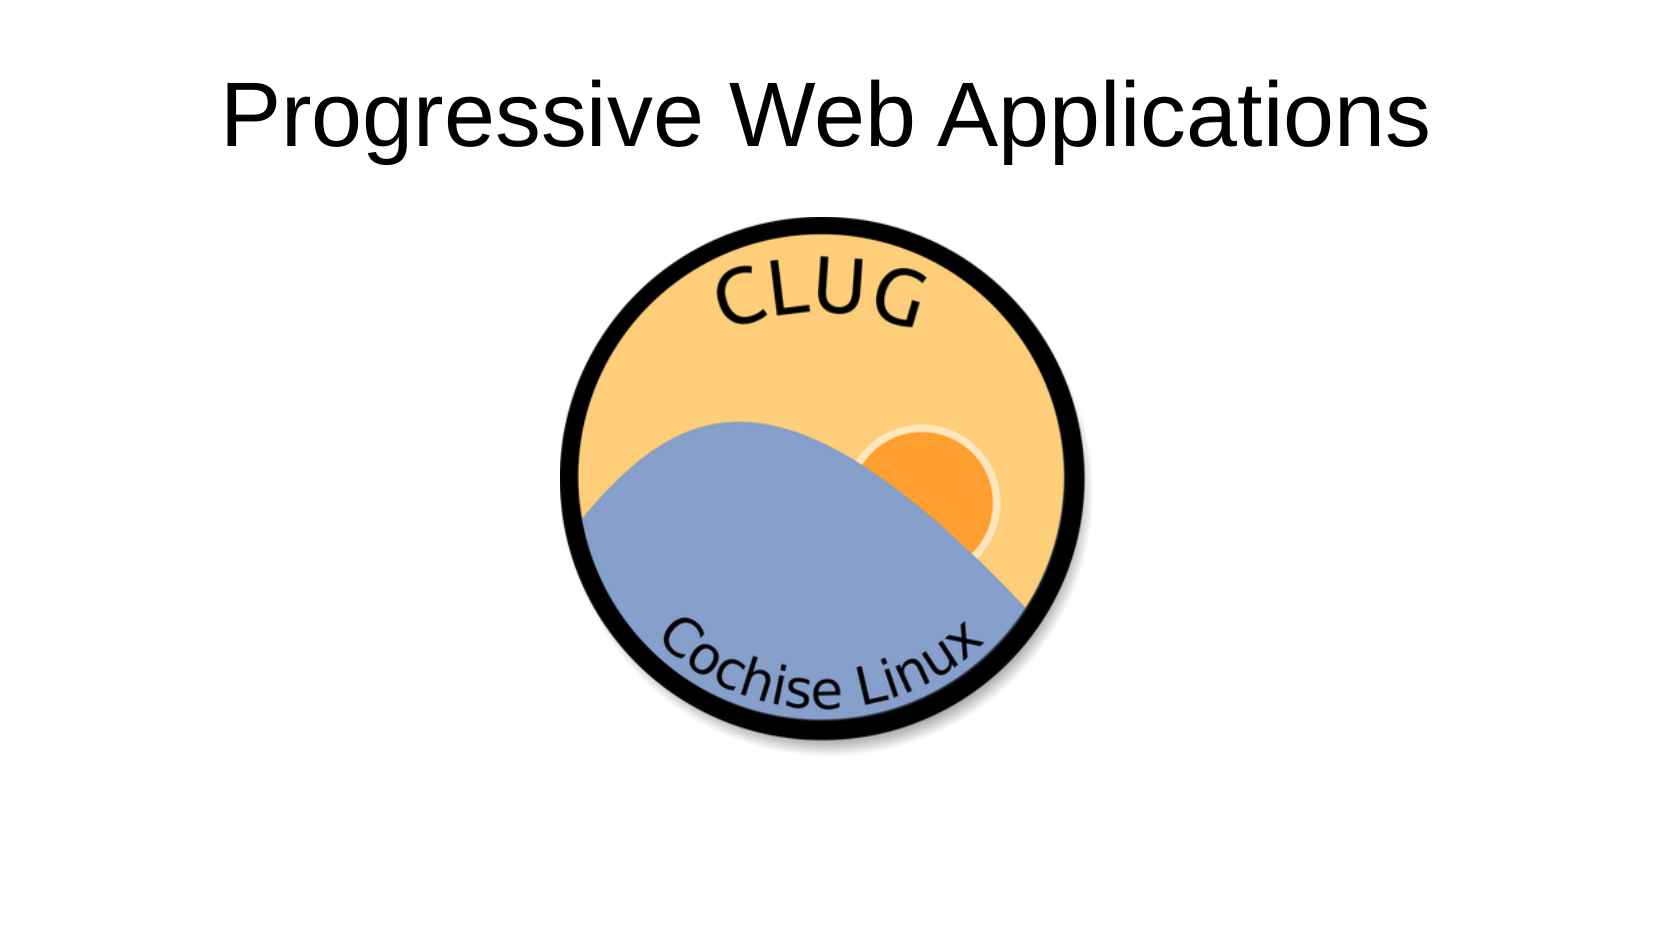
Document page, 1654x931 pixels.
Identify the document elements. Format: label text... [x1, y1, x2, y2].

title Progressive Web Applications [82, 37, 1571, 193]
picture [560, 217, 1094, 758]
